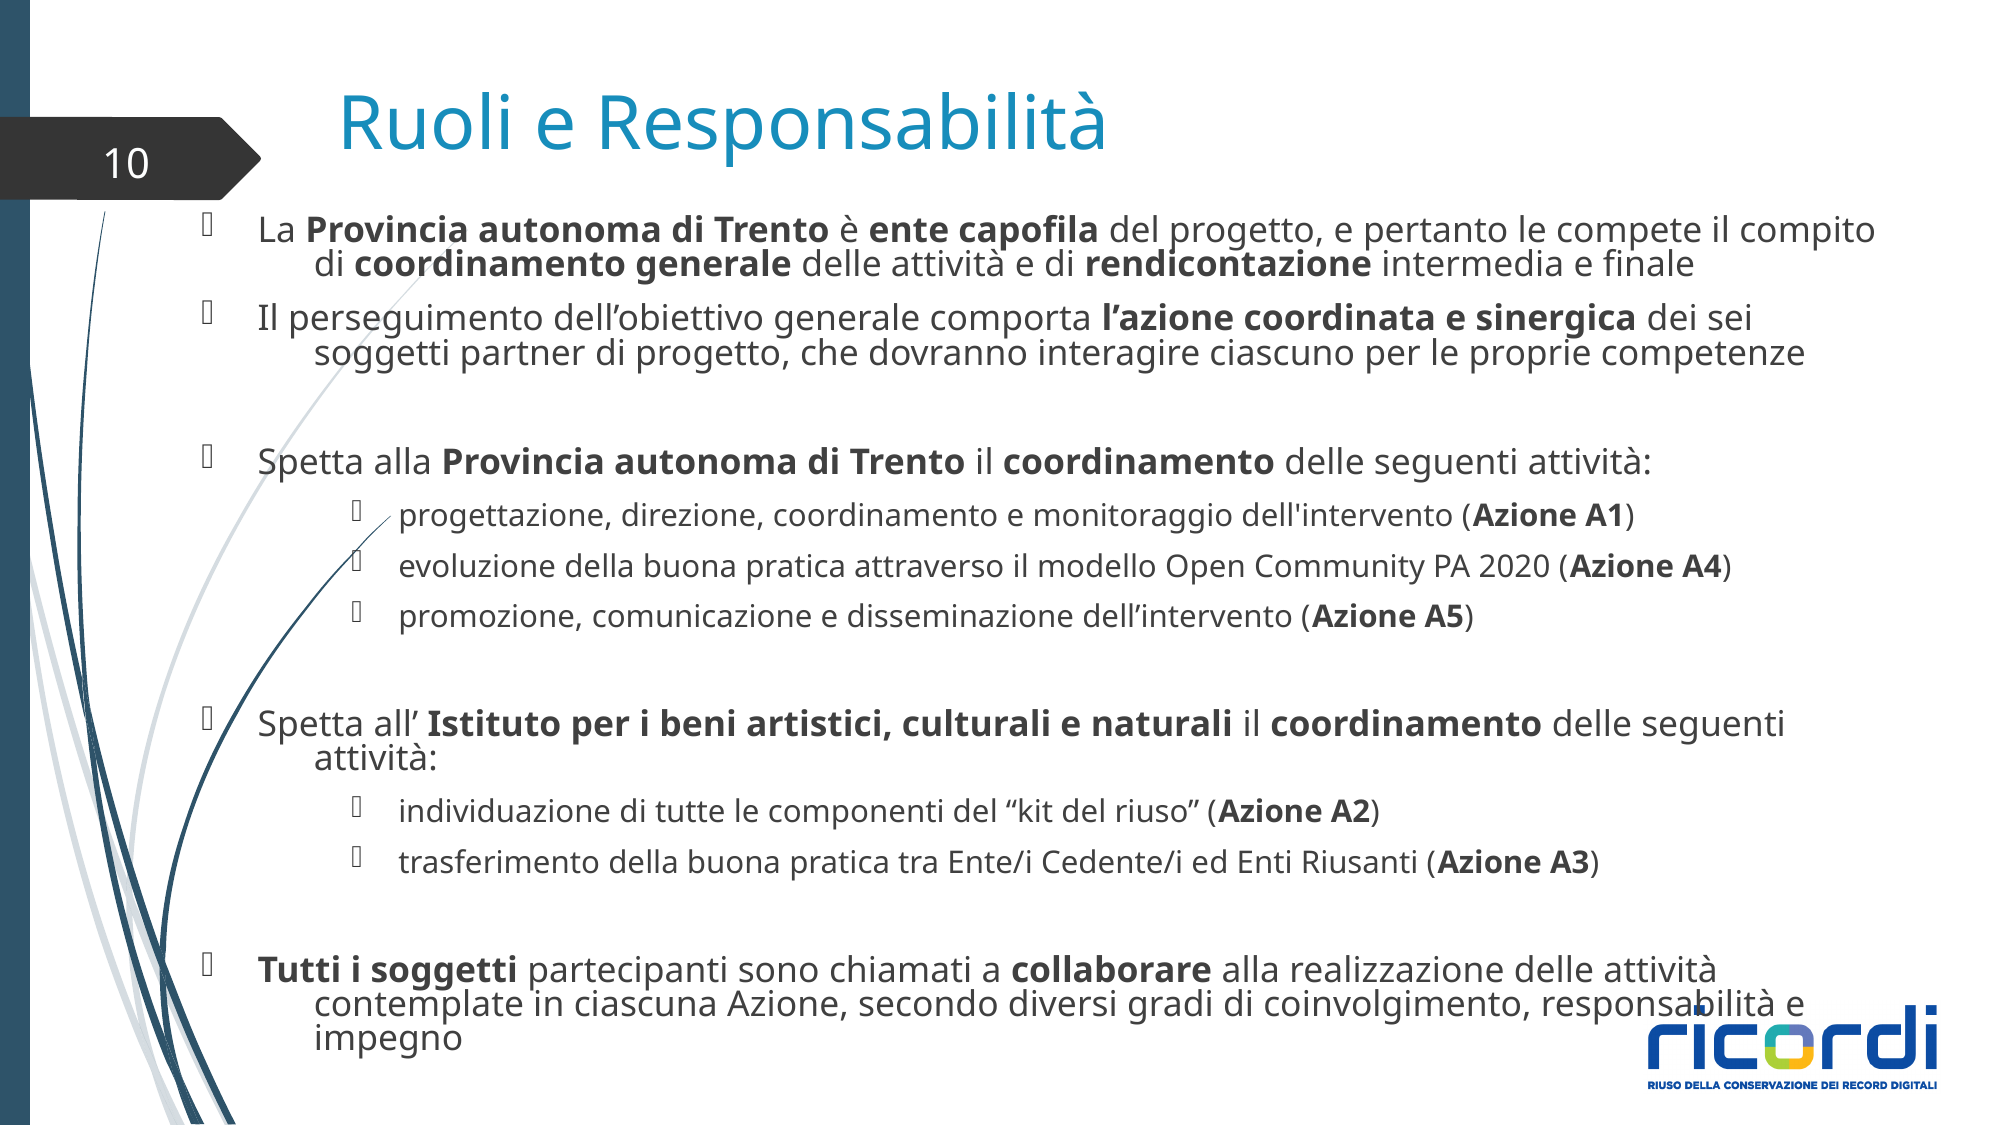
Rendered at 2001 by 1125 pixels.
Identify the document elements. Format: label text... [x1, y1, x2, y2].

text_box <numero> [87, 129, 216, 190]
picture [1643, 1000, 1941, 1094]
list La Provincia autonoma di Trento è ente capofila del progetto, e pertanto le compete il compito di coordinamento generale delle attività e di rendicontazione intermedia e finale Il perseguimento dell’obiettivo generale comporta l’azione coordinata e sinergica dei sei soggetti partner di progetto, che dovranno interagire ciascuno per le proprie competenze Spetta alla Provincia autonoma di Trento il coordinamento delle seguenti attività: progettazione, direzione, coordinamento e monitoraggio dell'intervento (Azione A1) evoluzione della buona pratica attraverso il modello Open Community PA 2020 (Azione A4) promozione, comunicazione e disseminazione dell’intervento (Azione A5) Spetta all’ Istituto per i beni artistici, culturali e naturali il coordinamento delle seguenti attività: individuazione di tutte le componenti del “kit del riuso” (Azione A2) trasferimento della buona pratica tra Ente/i Cedente/i ed Enti Riusanti (Azione A3) Tutti i soggetti partecipanti sono chiamati a collaborare alla realizzazione delle attività contemplate in ciascuna Azione, secondo diversi gradi di coinvolgimento, responsabilità e impegno [186, 207, 1895, 1090]
title Ruoli e Responsabilità [322, 66, 1941, 220]
